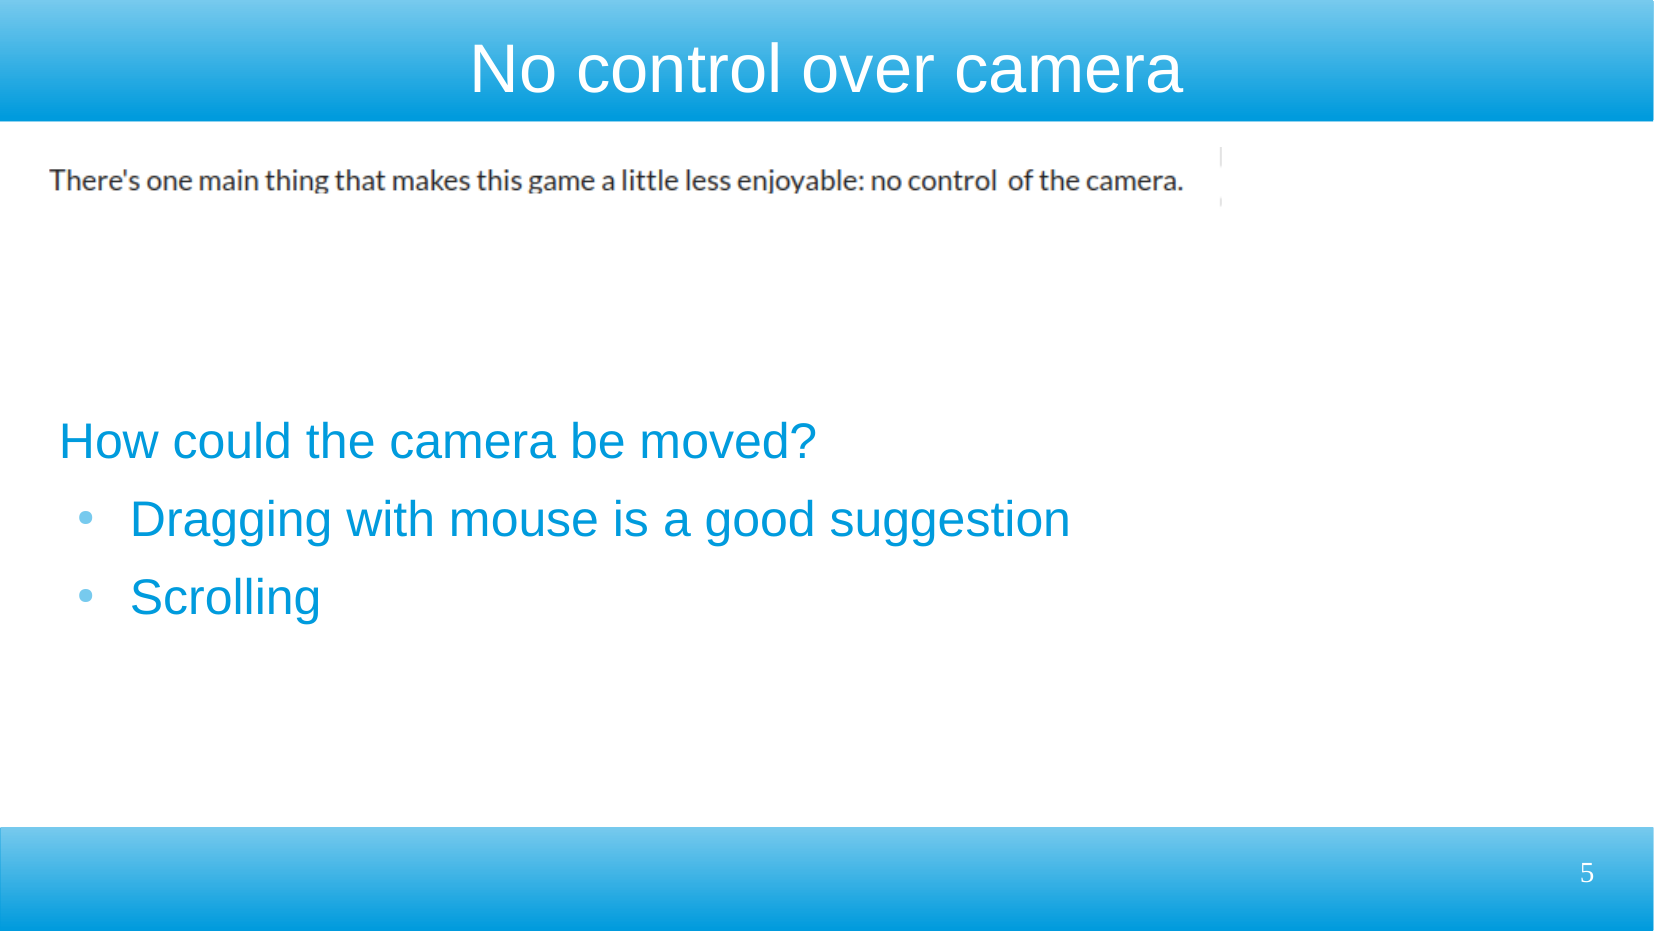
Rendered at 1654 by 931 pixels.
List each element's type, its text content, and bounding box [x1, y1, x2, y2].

picture [29, 147, 1241, 210]
title No control over camera [59, 29, 1595, 108]
list How could the camera be moved? Dragging with mouse is a good suggestion Scrolling [59, 413, 1596, 768]
